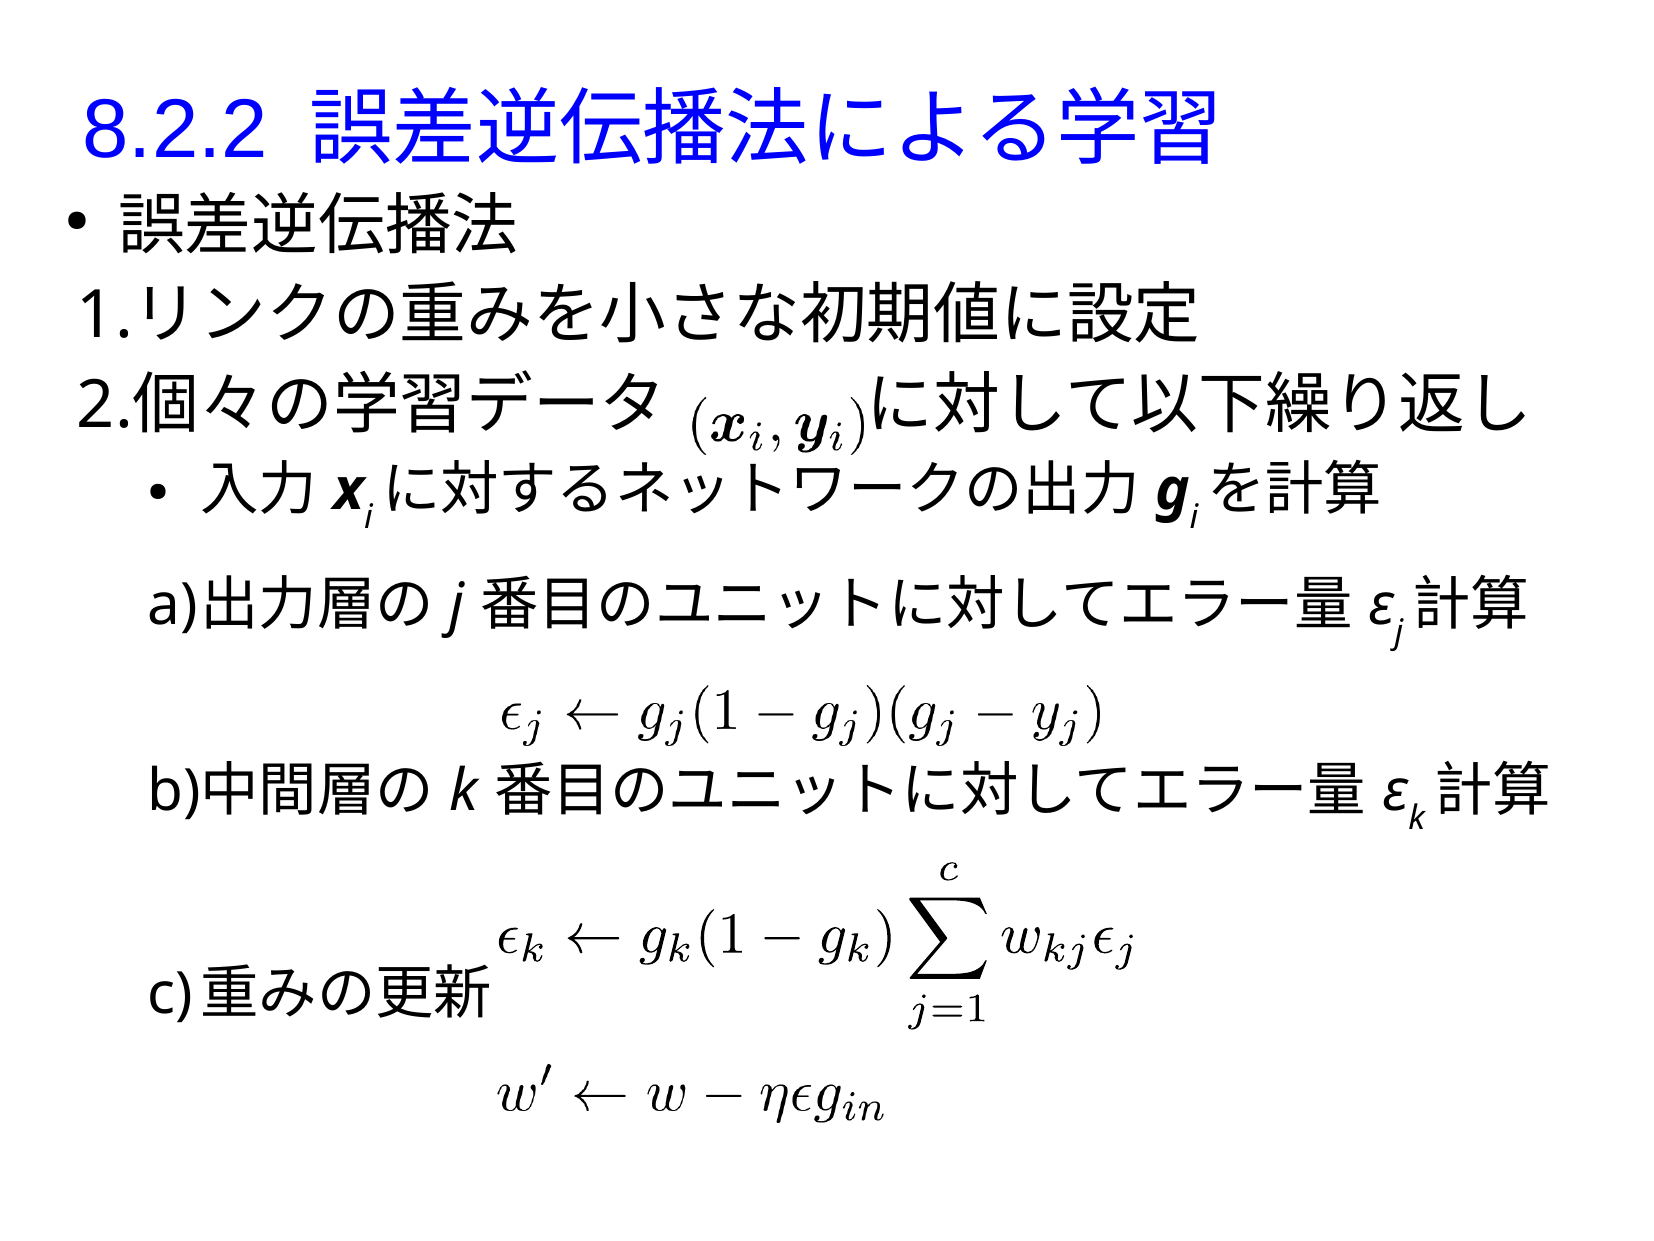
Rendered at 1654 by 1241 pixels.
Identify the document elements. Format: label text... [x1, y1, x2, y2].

picture [497, 1063, 884, 1123]
list リンクの重みを小さな初期値に設定 個々の学習データ に対して以下繰り返し 入力xiに対するネットワークの出力giを計算 出力層のj番目のユニットに対してエラー量εj計算 中間層のk番目のユニットに対してエラー量εk計算 重みの更新 [59, 265, 1595, 1152]
picture [692, 397, 864, 455]
list 誤差逆伝播法 [47, 177, 1536, 278]
picture [501, 685, 1100, 746]
title 8.2.2 誤差逆伝播法による学習 [82, 41, 1571, 210]
picture [496, 862, 1134, 1030]
